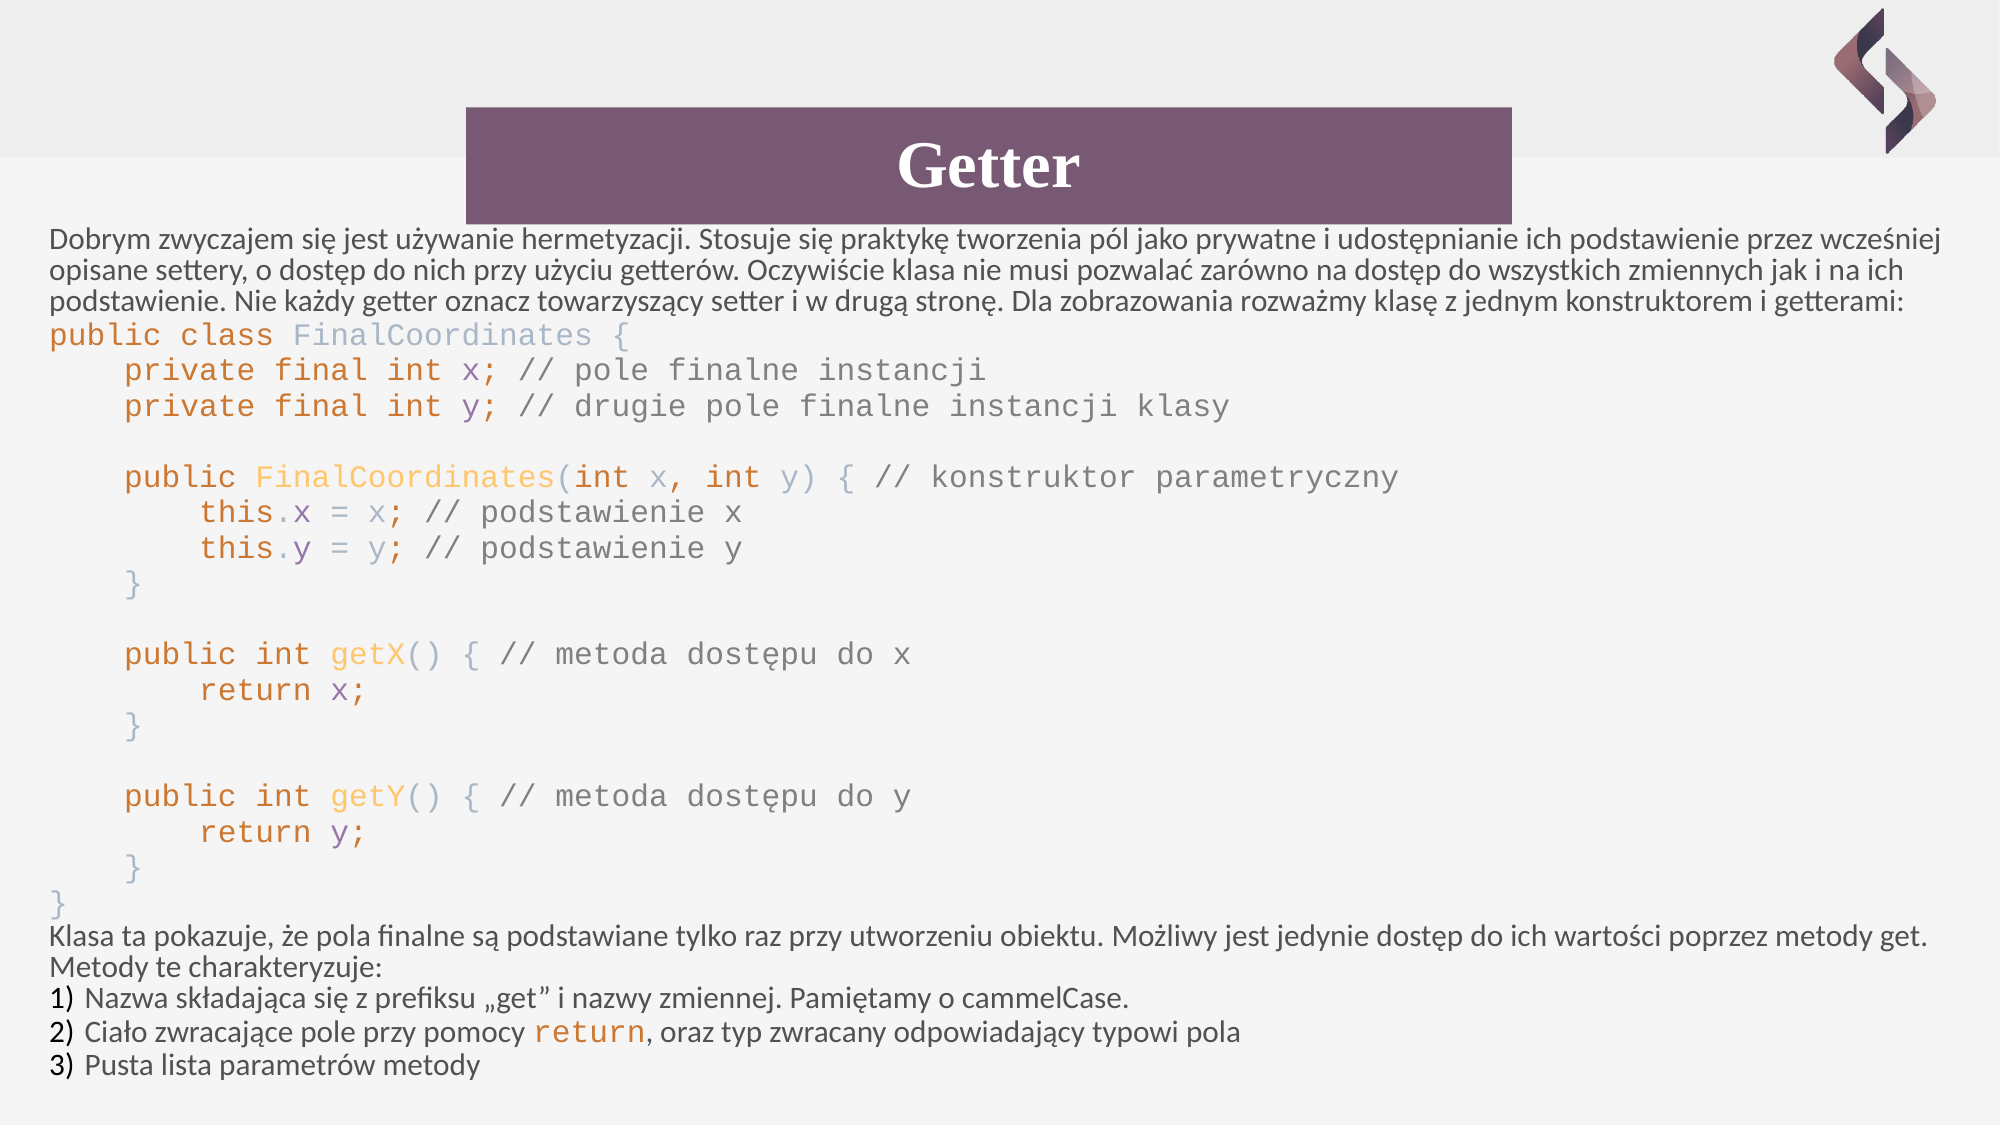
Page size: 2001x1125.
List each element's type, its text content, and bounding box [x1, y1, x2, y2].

picture [1787, 0, 2001, 166]
text_box Getter [466, 107, 1512, 218]
text_box Dobrym zwyczajem się jest używanie hermetyzacji. Stosuje się praktykę tworzenia pól jako prywatne i udostępnianie ich podstawienie przez wcześniej opisane settery, o dostęp do nich przy użyciu getterów. Oczywiście klasa nie musi pozwalać zarówno na dostęp do wszystkich zmiennych jak i na ich podstawienie. Nie każdy getter oznacz towarzyszący setter i w drugą stronę. Dla zobrazowania rozważmy klasę z jednym konstruktorem i getterami: public class FinalCoordinates { private final int x; // pole finalne instancji private final int y; // drugie pole finalne instancji klasy public FinalCoordinates(int x, int y) { // konstruktor parametryczny this.x = x; // podstawienie x this.y = y; // podstawienie y } public int getX() { // metoda dostępu do x return x; } public int getY() { // metoda dostępu do y return y; } } Klasa ta pokazuje, że pola finalne są podstawiane tylko raz przy utworzeniu obiektu. Możliwy jest jedynie dostęp do ich wartości poprzez metody get. Metody te charakteryzuje: Nazwa składająca się z prefiksu „get” i nazwy zmiennej. Pamiętamy o cammelCase. Ciało zwracające pole przy pomocy return, oraz typ zwracany odpowiadający typowi pola Pusta lista parametrów metody [34, 218, 1985, 1101]
